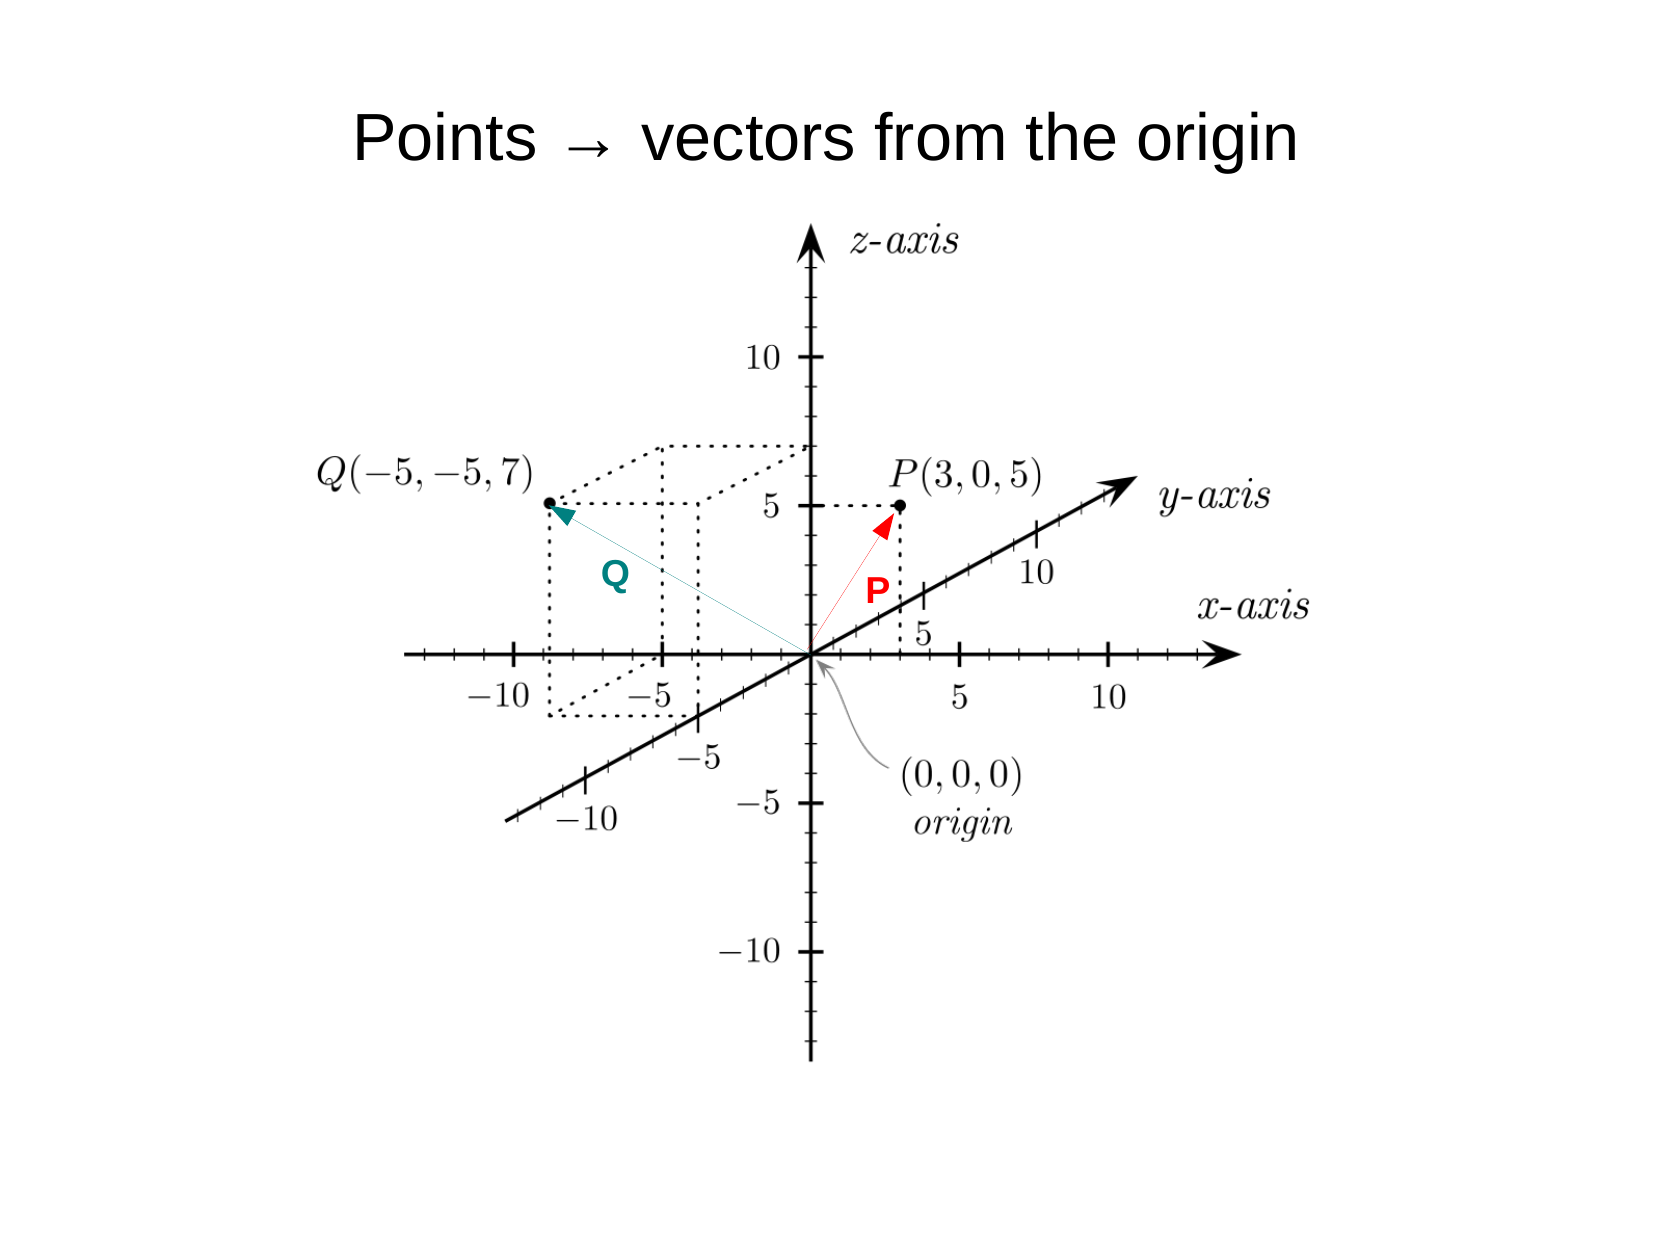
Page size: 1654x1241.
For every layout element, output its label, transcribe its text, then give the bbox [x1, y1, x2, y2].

text_box Q [586, 544, 646, 603]
text_box P [850, 562, 906, 621]
picture [293, 188, 1332, 1111]
subtitle Points → vectors from the origin [82, 49, 1571, 226]
